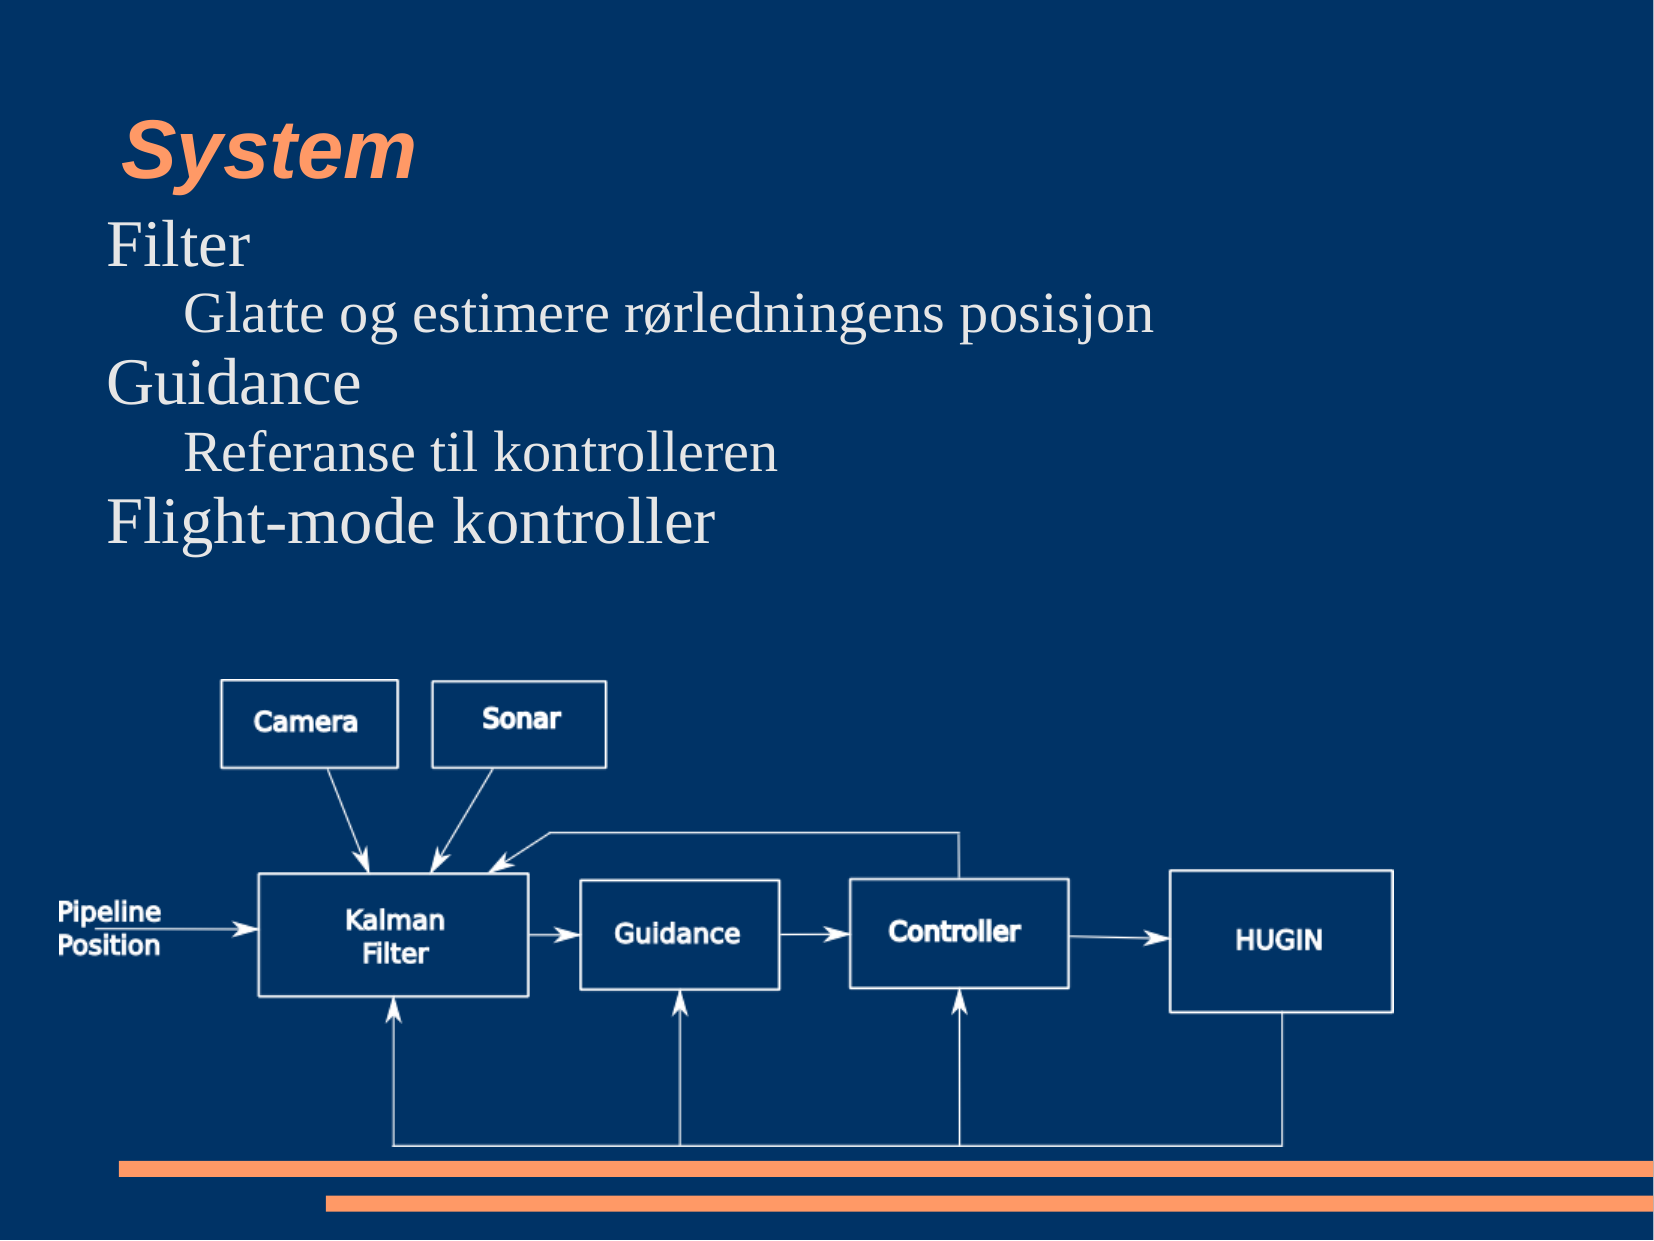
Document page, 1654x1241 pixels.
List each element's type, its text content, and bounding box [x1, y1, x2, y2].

picture [59, 679, 1394, 1148]
list Filter Glatte og estimere rørledningens posisjon Guidance Referanse til kontrolleren Flight-mode kontroller [88, 206, 1577, 598]
title System [121, 46, 1534, 206]
